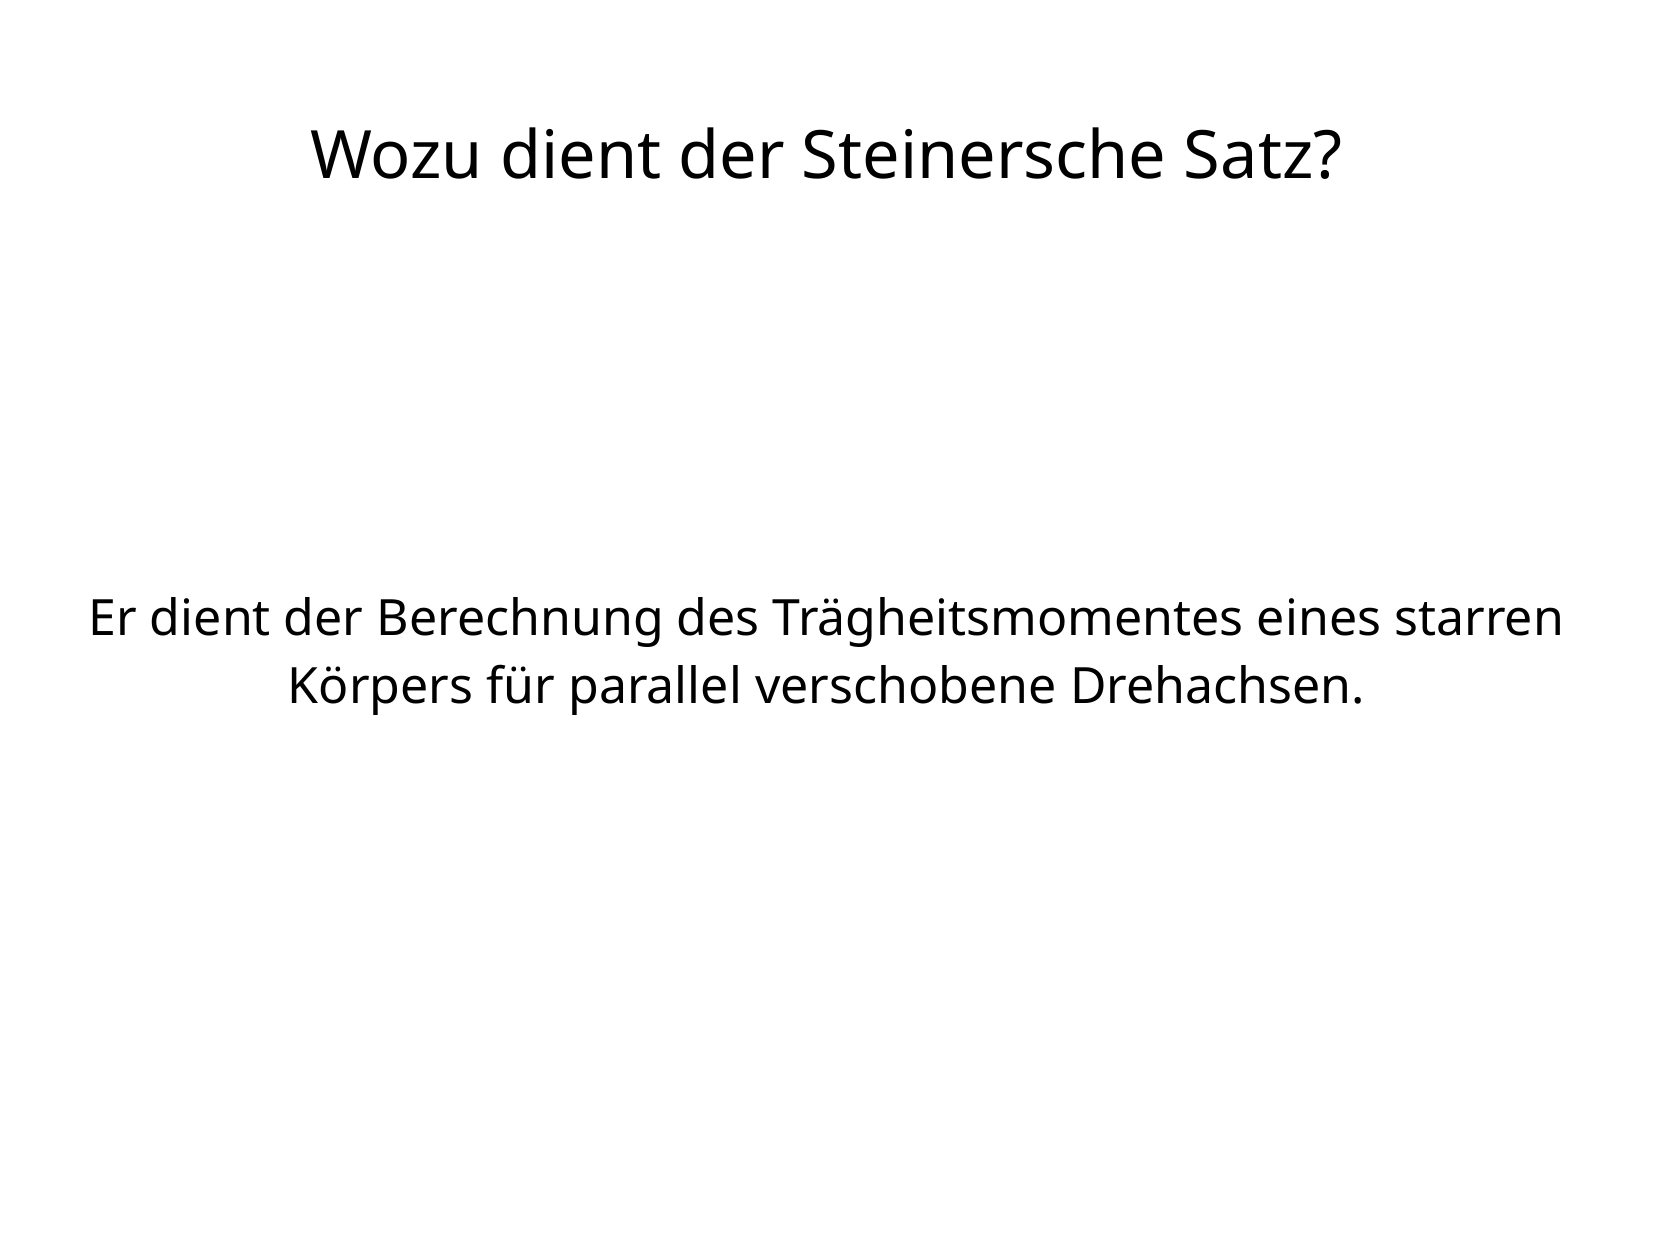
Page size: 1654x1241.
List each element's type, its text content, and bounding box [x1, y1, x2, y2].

title Wozu dient der Steinersche Satz? [82, 49, 1571, 257]
subtitle Er dient der Berechnung des Trägheitsmomentes eines starren Körpers für parallel verschobene Drehachsen. [82, 290, 1571, 1010]
